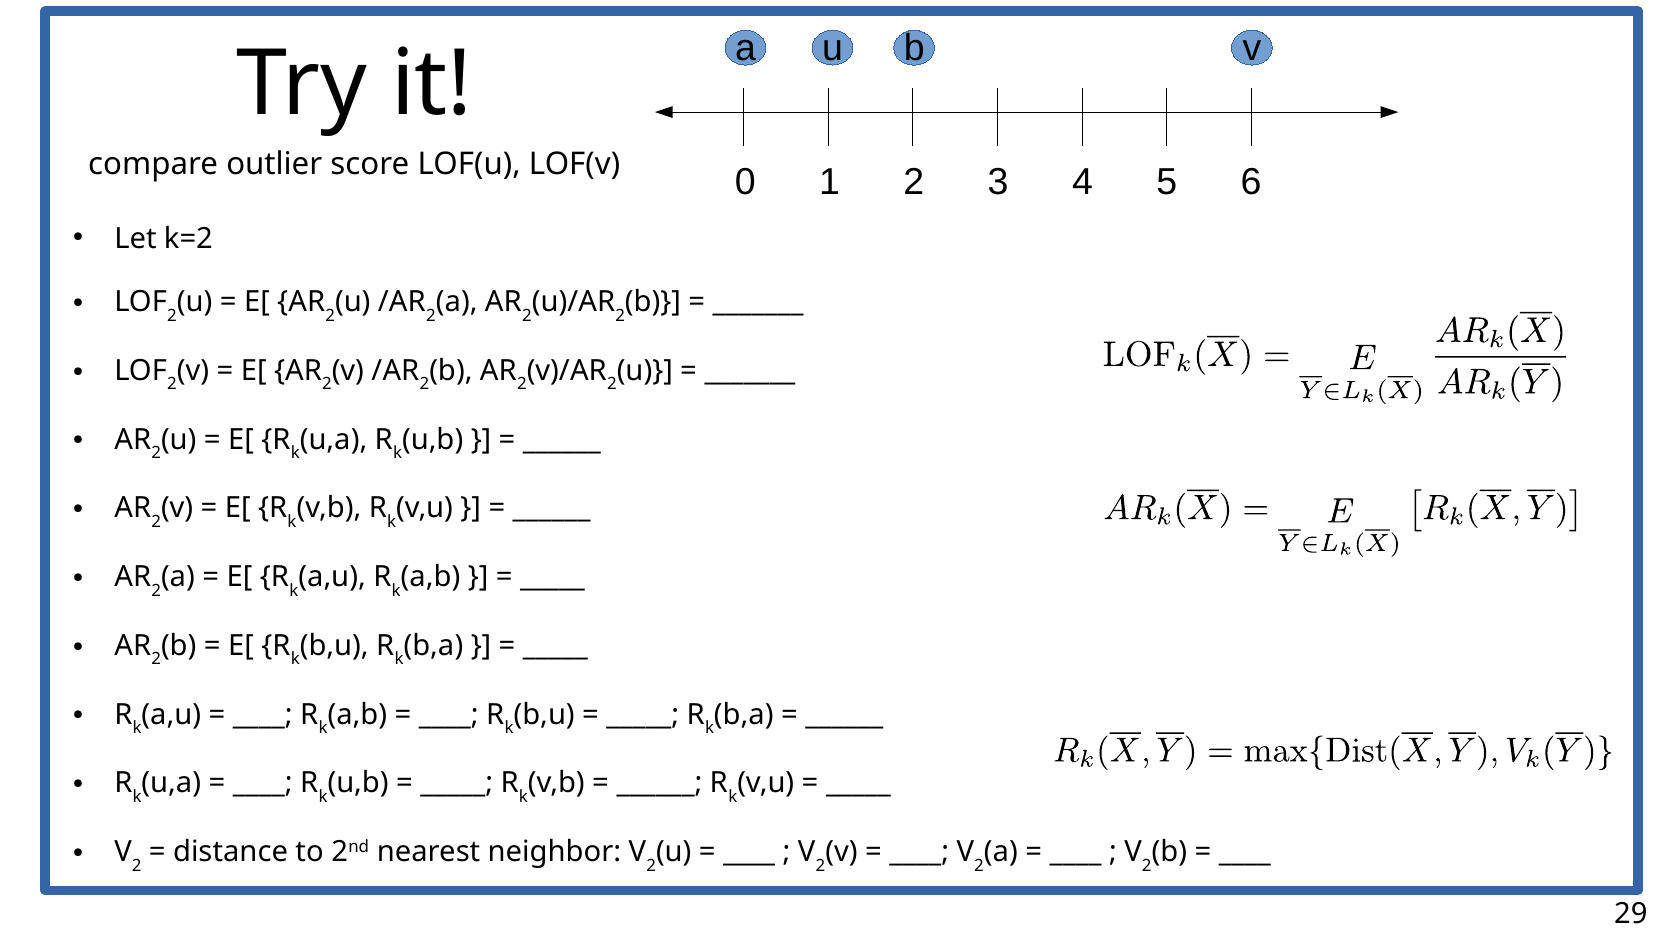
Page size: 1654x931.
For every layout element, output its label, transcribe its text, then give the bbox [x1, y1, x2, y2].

text_box [1052, 732, 1614, 771]
text_box 3 [972, 153, 1037, 210]
title Try it! compare outlier score LOF(u), LOF(v) [63, 26, 646, 174]
list Let k=2 LOF2(u) = E[ {AR2(u) /AR2(a), AR2(u)/AR2(b)}] = _______ LOF2(v) = E[ {AR2(v) /AR2(b), AR2(v)/AR2(u)}] = _______ AR2(u) = E[ {Rk(u,a), Rk(u,b) }] = ______ AR2(v) = E[ {Rk(v,b), Rk(v,u) }] = ______ AR2(a) = E[ {Rk(a,u), Rk(a,b) }] = _____ AR2(b) = E[ {Rk(b,u), Rk(b,a) }] = _____ Rk(a,u) = ____; Rk(a,b) = ____; Rk(b,u) = _____; Rk(b,a) = ______ Rk(u,a) = ____; Rk(u,b) = _____; Rk(v,b) = ______; Rk(v,u) = _____ V2 = distance to 2nd nearest neighbor: V2(u) = ____ ; V2(v) = ____; V2(a) = ____ ; V2(b) = ____ [59, 217, 1541, 876]
text_box [1103, 489, 1584, 558]
text_box 5 [1141, 153, 1205, 210]
text_box [1102, 311, 1567, 405]
text_box 6 [1225, 153, 1290, 210]
text_box 4 [1057, 153, 1121, 210]
text_box a [725, 30, 766, 66]
text_box v [1231, 30, 1273, 66]
text_box 2 [888, 153, 952, 210]
text_box b [893, 30, 935, 66]
text_box u [812, 30, 853, 66]
text_box 0 [720, 153, 784, 210]
text_box 1 [804, 153, 868, 210]
